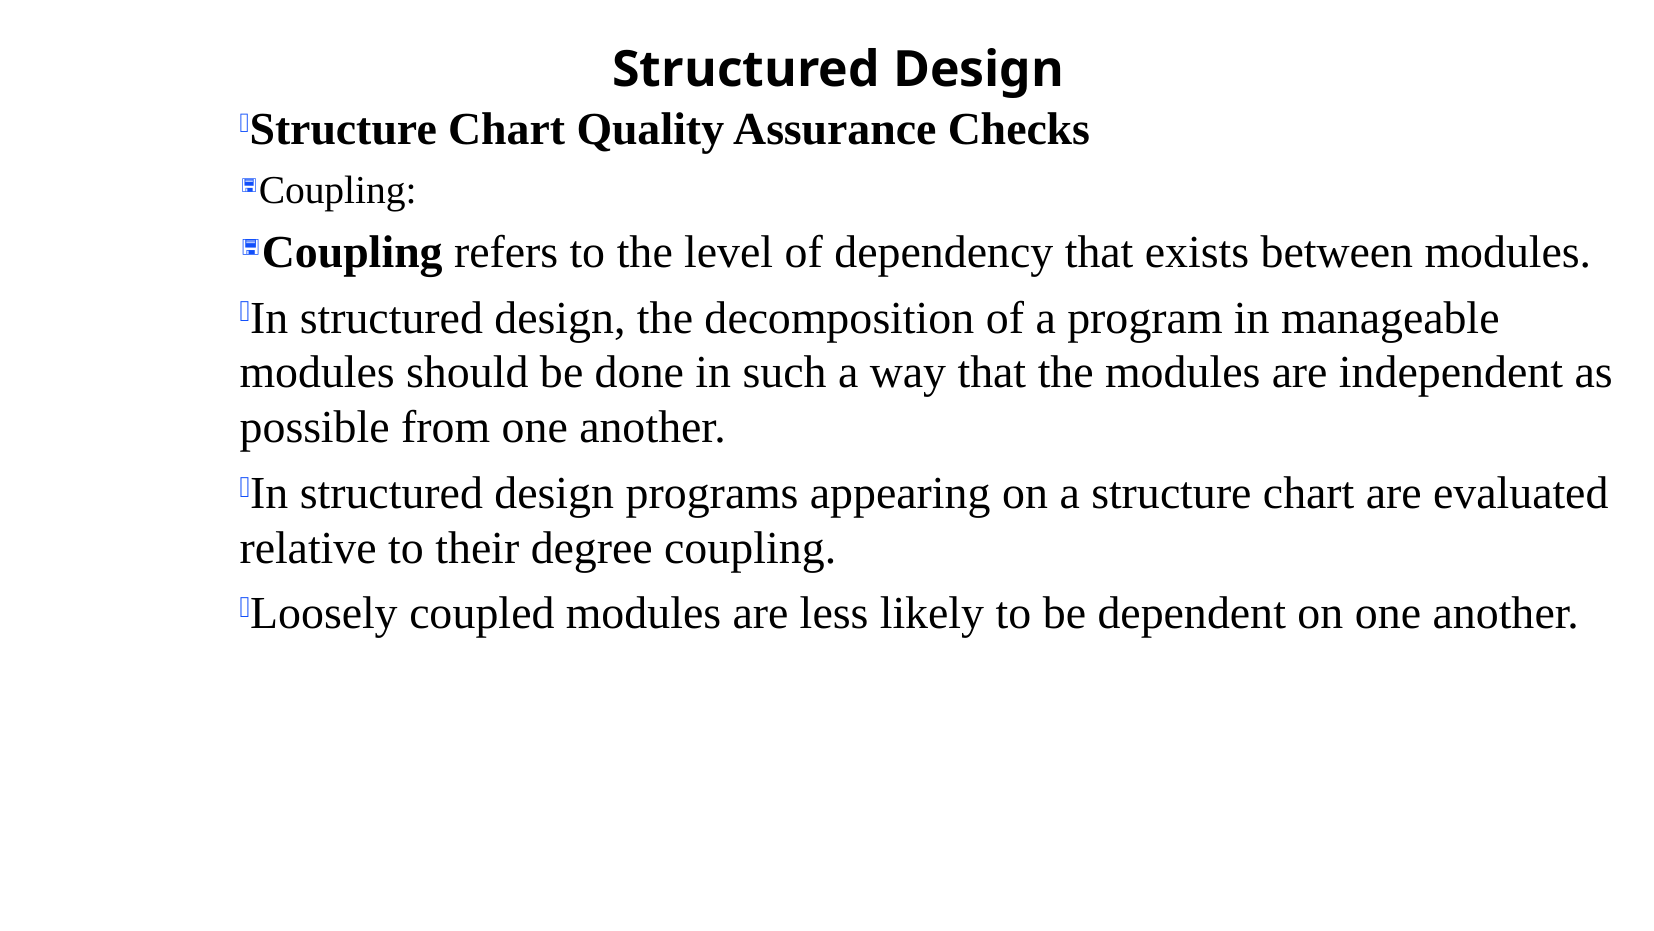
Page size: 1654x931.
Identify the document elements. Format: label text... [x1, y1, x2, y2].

list Structure Chart Quality Assurance Checks Coupling: Coupling refers to the level of dependency that exists between modules. In structured design, the decomposition of a program in manageable modules should be done in such a way that the modules are independent as possible from one another. In structured design programs appearing on a structure chart are evaluated relative to their degree coupling. Loosely coupled modules are less likely to be dependent on one another. [224, 91, 1630, 691]
title Structured Design [259, 28, 1417, 91]
